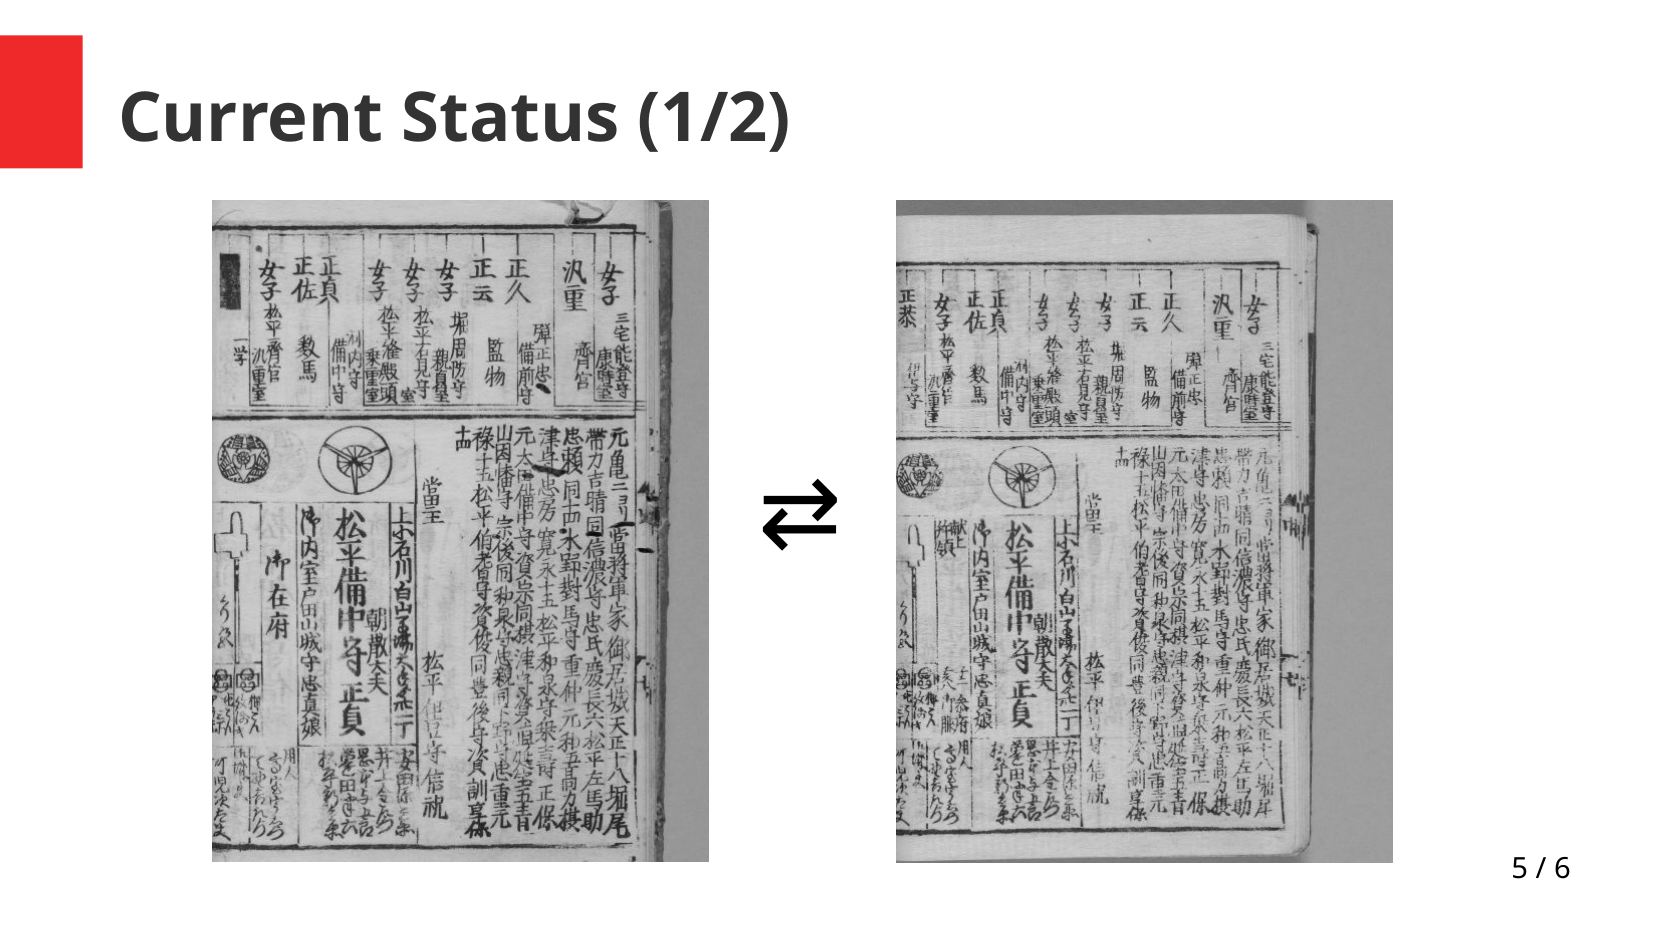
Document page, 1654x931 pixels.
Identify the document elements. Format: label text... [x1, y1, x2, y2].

picture [896, 200, 1393, 863]
text_box ⇄ [744, 448, 863, 576]
title Current Status (1/2) [118, 37, 1571, 193]
picture [212, 200, 709, 862]
